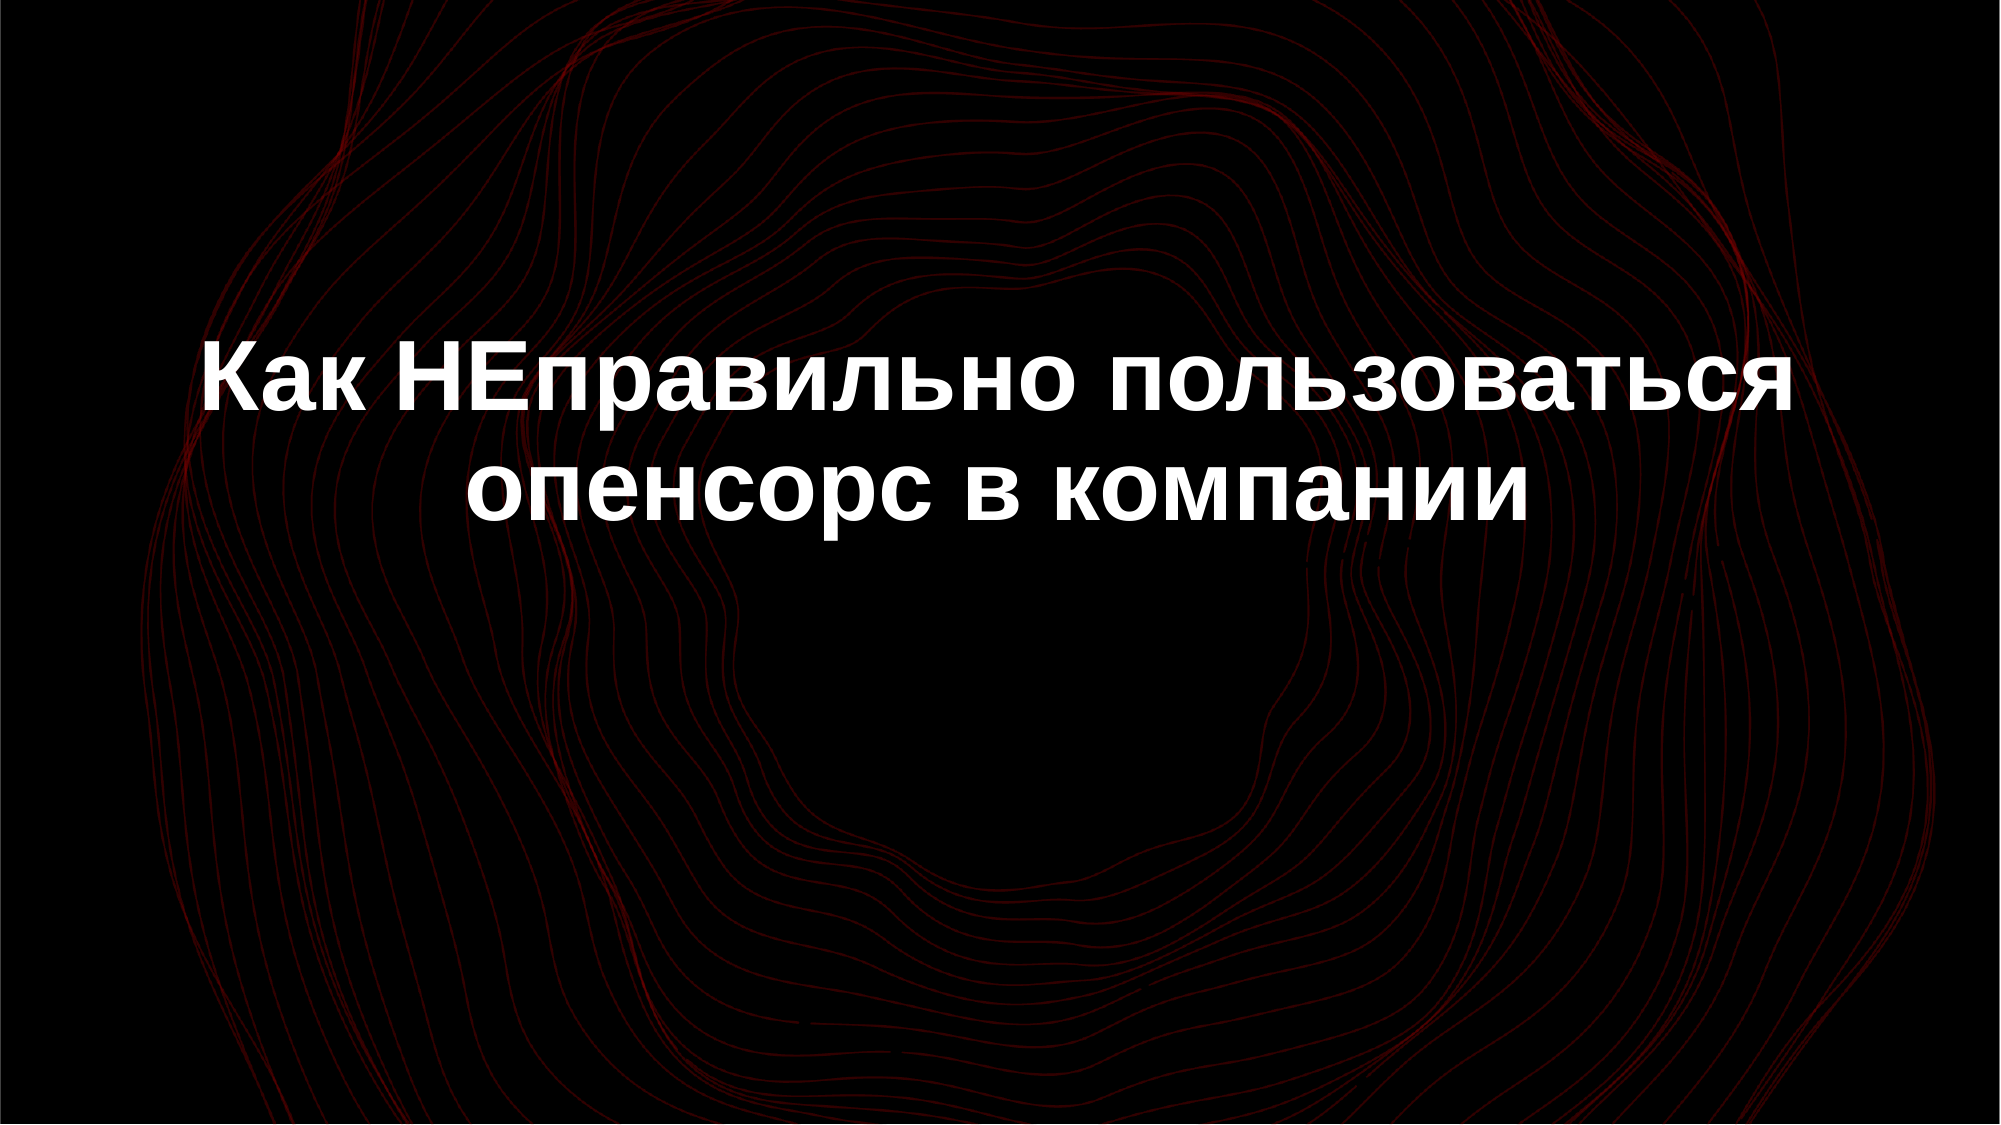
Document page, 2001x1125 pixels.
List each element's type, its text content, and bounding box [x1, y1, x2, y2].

title Как НЕправильно пользоваться опенсорс в компании [136, 431, 1862, 543]
picture [0, 0, 2001, 1125]
